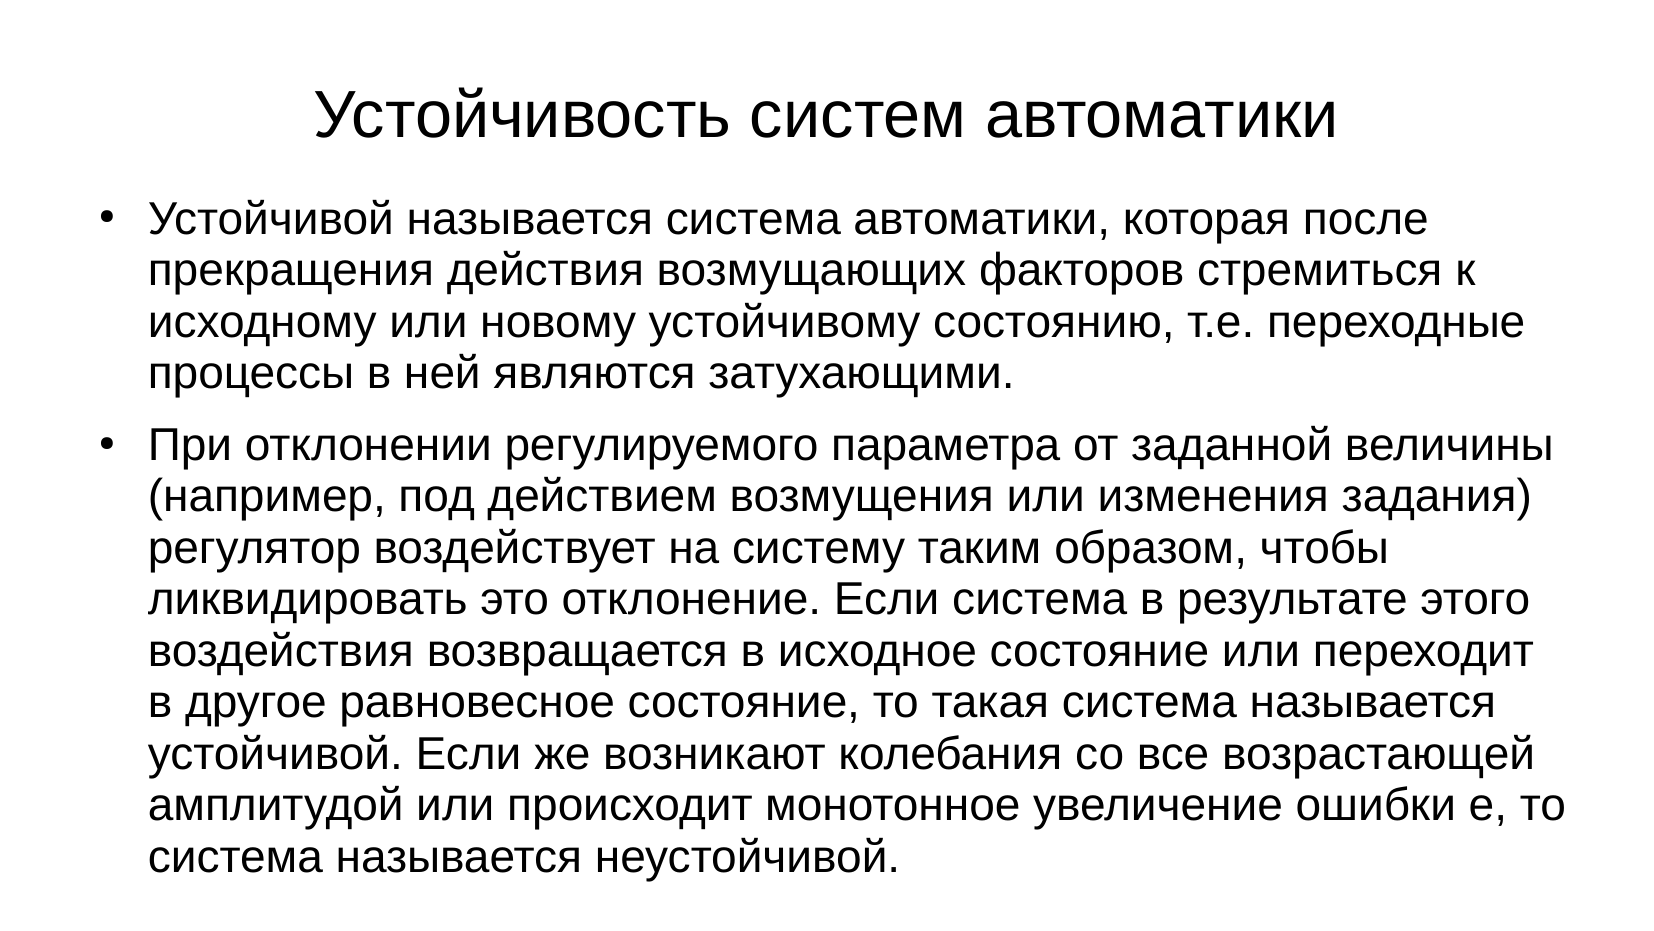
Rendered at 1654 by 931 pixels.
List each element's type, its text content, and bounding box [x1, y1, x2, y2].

title Устойчивость систем автоматики [82, 37, 1571, 192]
list Устойчивой называется система автоматики, которая после прекращения действия возмущающих факторов стремиться к исходному или новому устойчивому состоянию, т.е. переходные процессы в ней являются затухающими. При отклонении регулируемого параметра от заданной величины (например, под действием возмущения или изменения задания) регулятор воздействует на систему таким образом, чтобы ликвидировать это отклонение. Если система в результате этого воздействия возвращается в исходное состояние или переходит в другое равновесное состояние, то такая система называется устойчивой. Если же возникают колебания со все возрастающей амплитудой или происходит монотонное увеличение ошибки е, то система называется неустойчивой. [82, 192, 1571, 886]
